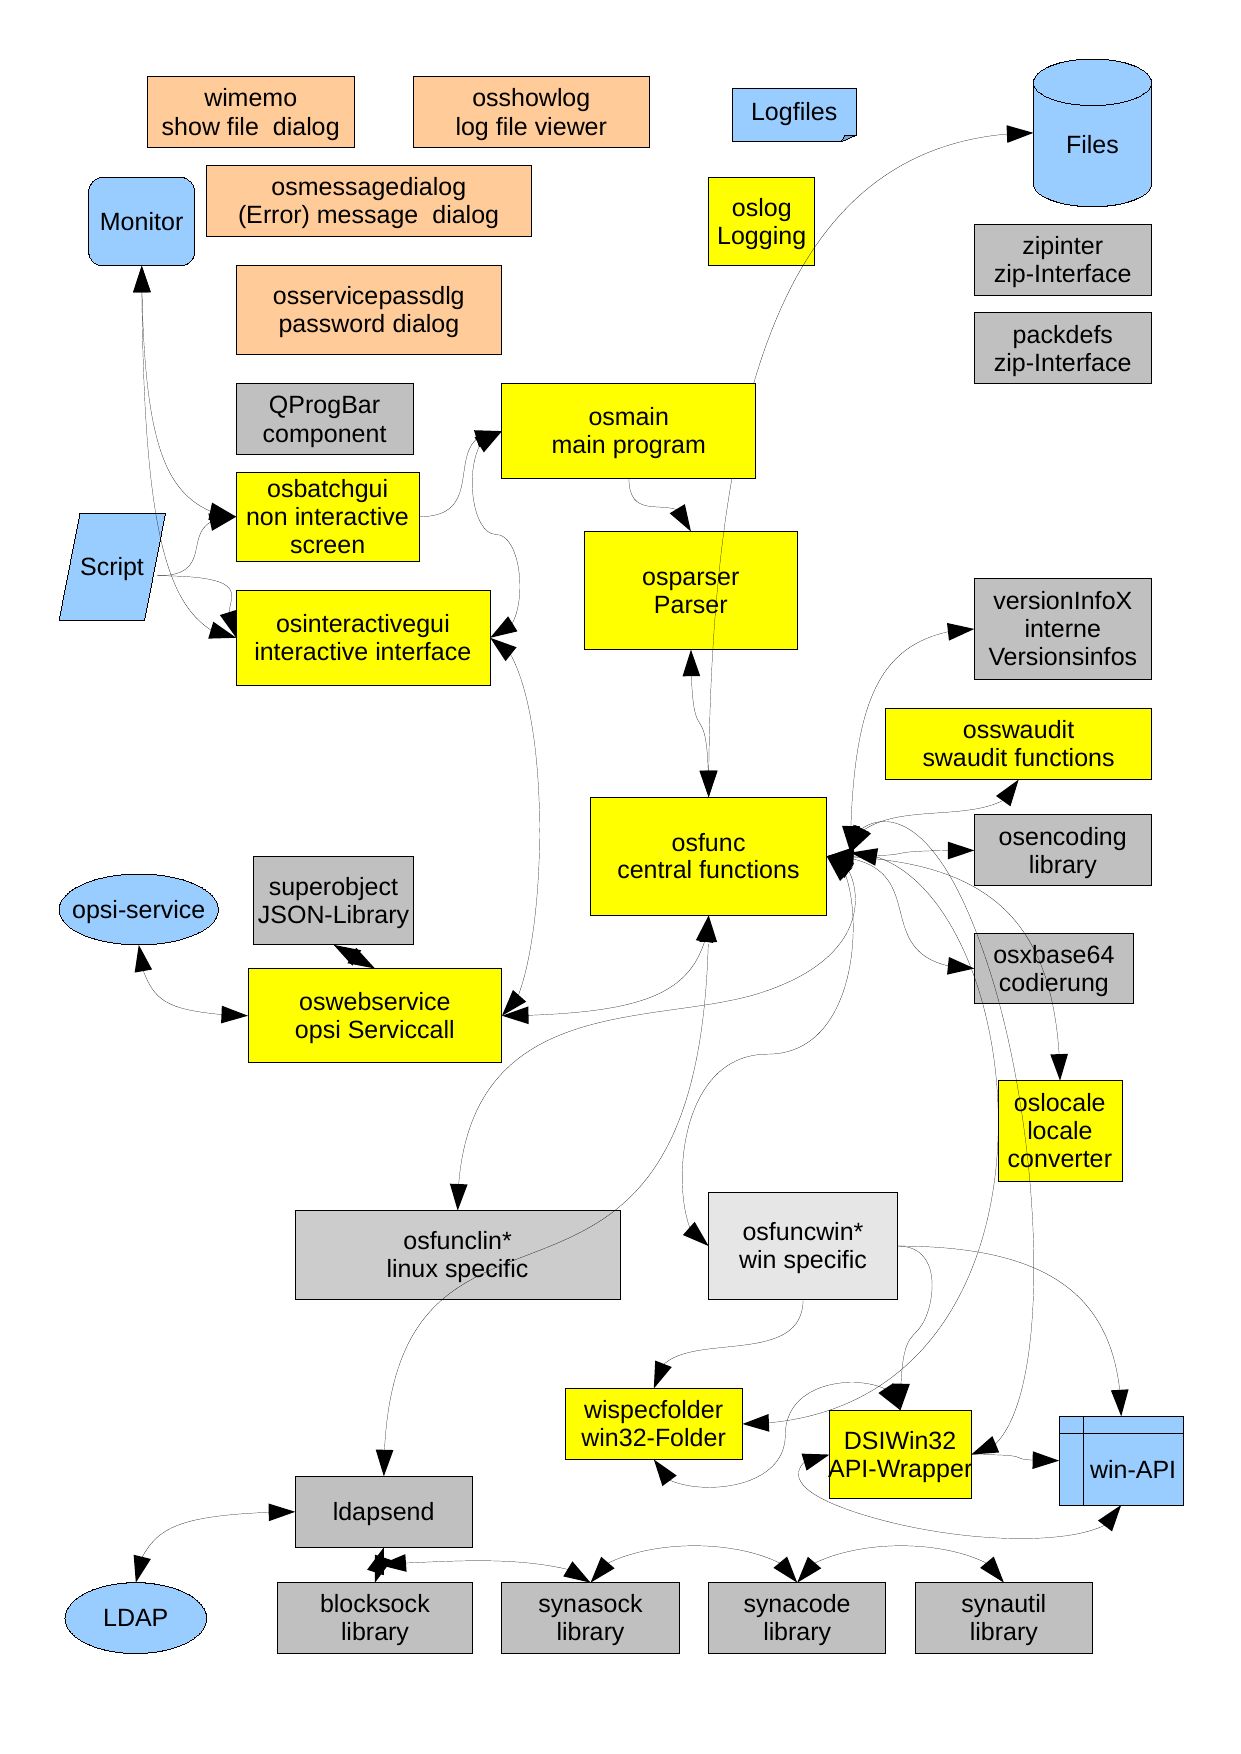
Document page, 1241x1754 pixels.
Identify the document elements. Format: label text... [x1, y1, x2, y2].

text_box opsi-service [59, 874, 219, 945]
text_box superobject JSON-Library [253, 856, 414, 945]
text_box zipinter zip-Interface [974, 224, 1152, 296]
text_box Script [59, 513, 161, 621]
text_box LDAP [64, 1582, 207, 1654]
text_box synautil library [915, 1582, 1093, 1654]
text_box osfuncwin* win specific [708, 1192, 898, 1300]
text_box oswebservice opsi Serviccall [248, 968, 502, 1063]
text_box osxbase64 codierung [974, 933, 999, 1004]
text_box osxbase64 codierung [978, 933, 1052, 1004]
text_box DSIWin32 API-Wrapper [829, 1410, 972, 1499]
text_box wimemo show file dialog [147, 76, 355, 148]
text_box synasock library [501, 1582, 680, 1654]
text_box packdefs zip-Interface [974, 312, 1152, 384]
text_box Monitor [88, 177, 195, 266]
text_box wispecfolder win32-Folder [565, 1388, 743, 1460]
text_box osinteractivegui interactive interface [236, 590, 491, 686]
text_box osswaudit swaudit functions [885, 708, 1152, 780]
text_box ldapsend [295, 1476, 473, 1548]
text_box oslog Logging [708, 177, 815, 266]
text_box QProgBar component [236, 383, 414, 455]
text_box blocksock library [277, 1582, 473, 1654]
text_box osparser Parser [713, 531, 798, 650]
text_box synacode library [708, 1582, 886, 1654]
text_box osparser Parser [584, 531, 723, 650]
text_box osfunclin* linux specific [444, 1210, 621, 1300]
text_box osmain main program [501, 383, 756, 479]
text_box osbatchgui non interactive screen [236, 472, 420, 562]
text_box win-API [1059, 1416, 1184, 1506]
text_box osshowlog log file viewer [413, 76, 650, 148]
text_box osfunclin* linux specific [295, 1210, 614, 1300]
text_box osencoding library [974, 814, 1152, 886]
text_box Script [156, 513, 166, 537]
text_box osservicepassdlg password dialog [236, 265, 502, 355]
text_box osxbase64 codierung [1026, 933, 1134, 1004]
text_box oslocale locale converter [998, 1080, 1029, 1182]
text_box versionInfoX interne Versionsinfos [974, 578, 1152, 680]
text_box Logfiles [732, 88, 857, 142]
text_box oslocale locale converter [1017, 1080, 1123, 1182]
text_box Files [1033, 59, 1152, 207]
text_box osfunc central functions [590, 797, 827, 916]
text_box osmessagedialog (Error) message dialog [206, 165, 532, 237]
